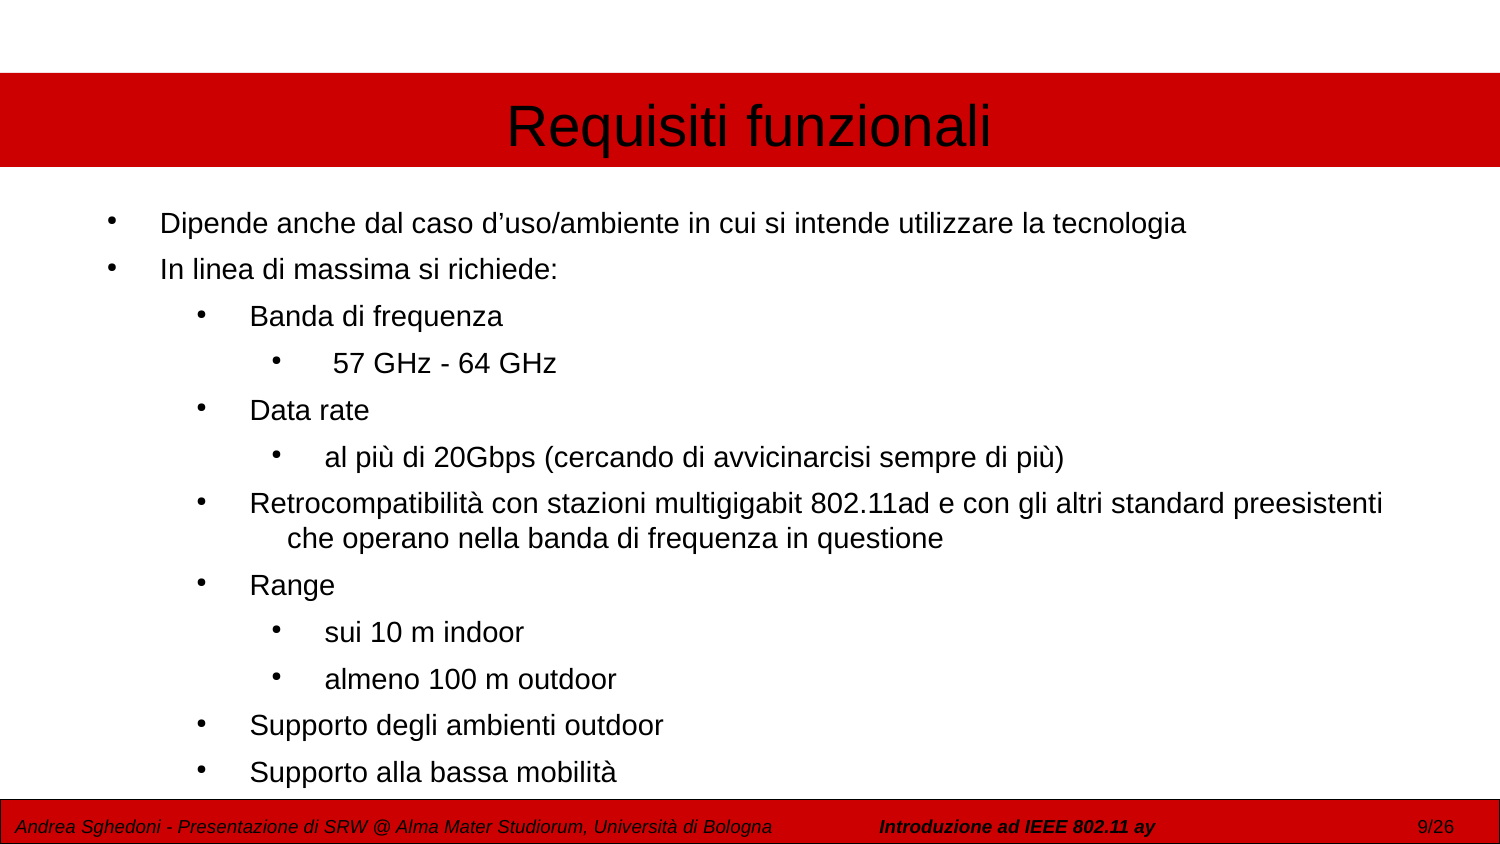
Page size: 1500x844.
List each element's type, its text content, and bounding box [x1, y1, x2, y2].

title Andrea Sghedoni - Presentazione di SRW @ Alma Mater Studiorum, Università di Bologna Introduzione ad IEEE 802.11 ay 9/26 [0, 799, 1500, 844]
list Dipende anche dal caso d’uso/ambiente in cui si intende utilizzare la tecnologia In linea di massima si richiede: Banda di frequenza 57 GHz - 64 GHz Data rate al più di 20Gbps (cercando di avvicinarcisi sempre di più) Retrocompatibilità con stazioni multigigabit 802.11ad e con gli altri standard preesistenti che operano nella banda di frequenza in questione Range sui 10 m indoor almeno 100 m outdoor Supporto degli ambienti outdoor Supporto alla bassa mobilità [51, 189, 1449, 776]
title Requisiti funzionali [0, 72, 1500, 167]
